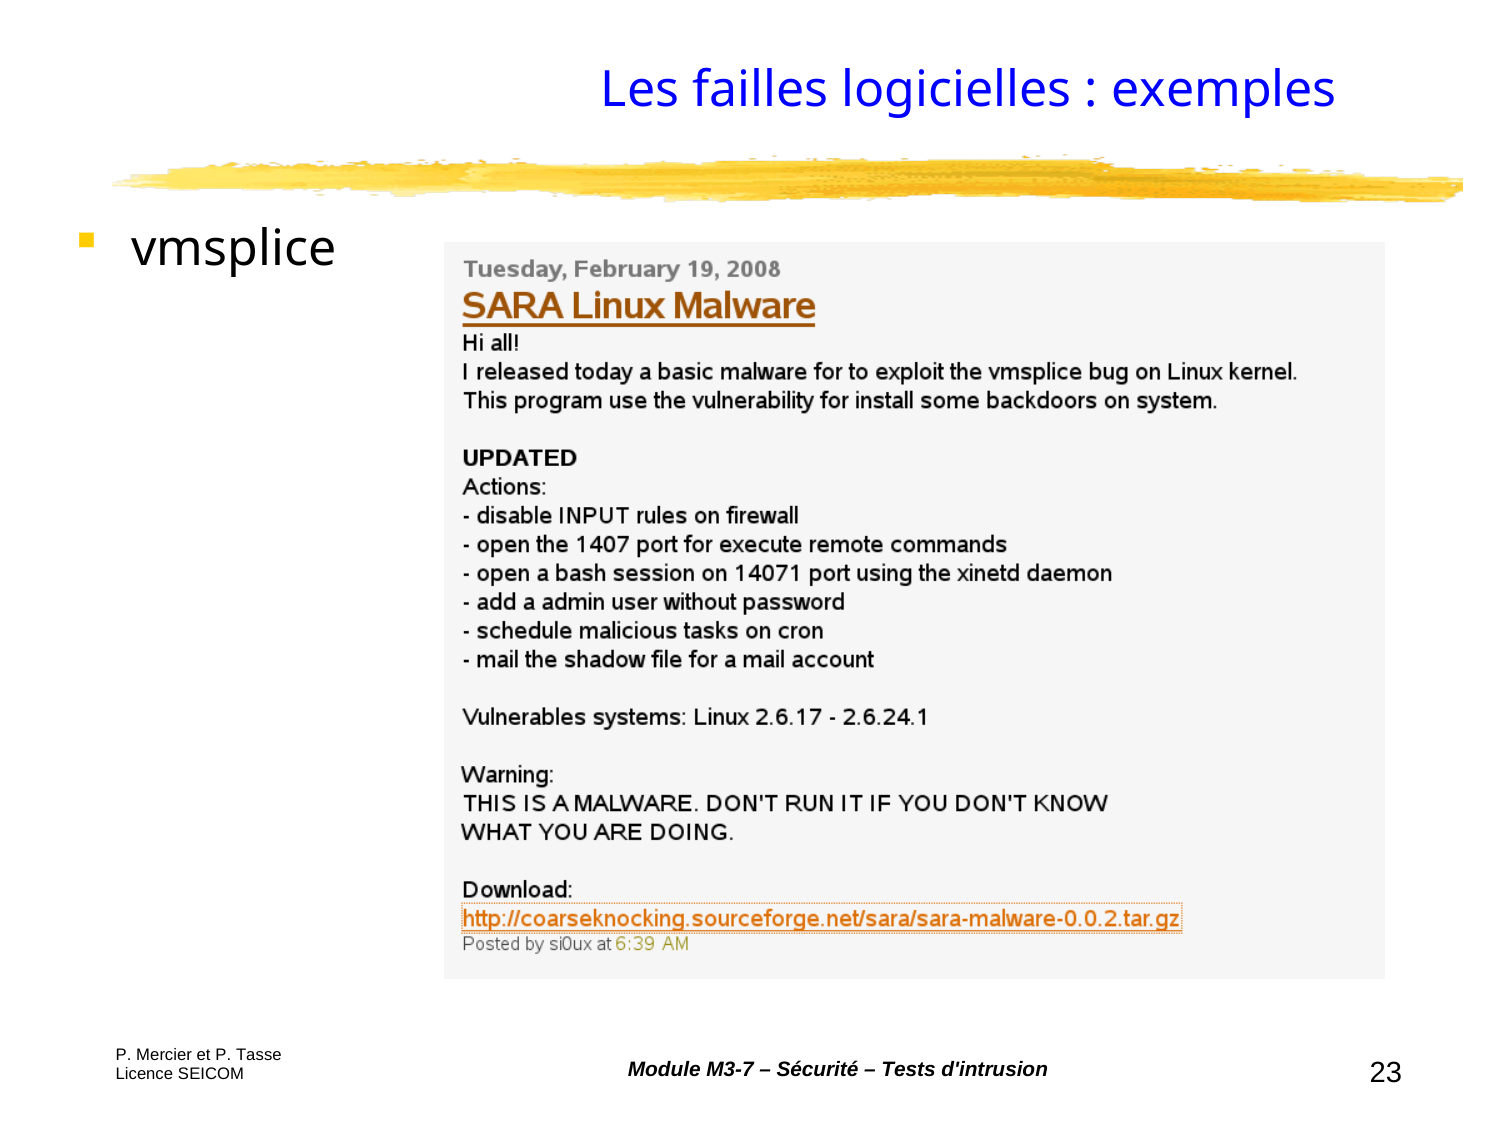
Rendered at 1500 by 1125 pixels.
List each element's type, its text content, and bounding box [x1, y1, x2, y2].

list vmsplice [74, 212, 1417, 1011]
picture [444, 242, 1385, 979]
picture [112, 149, 1463, 213]
title Les failles logicielles : exemples [62, 44, 1338, 131]
